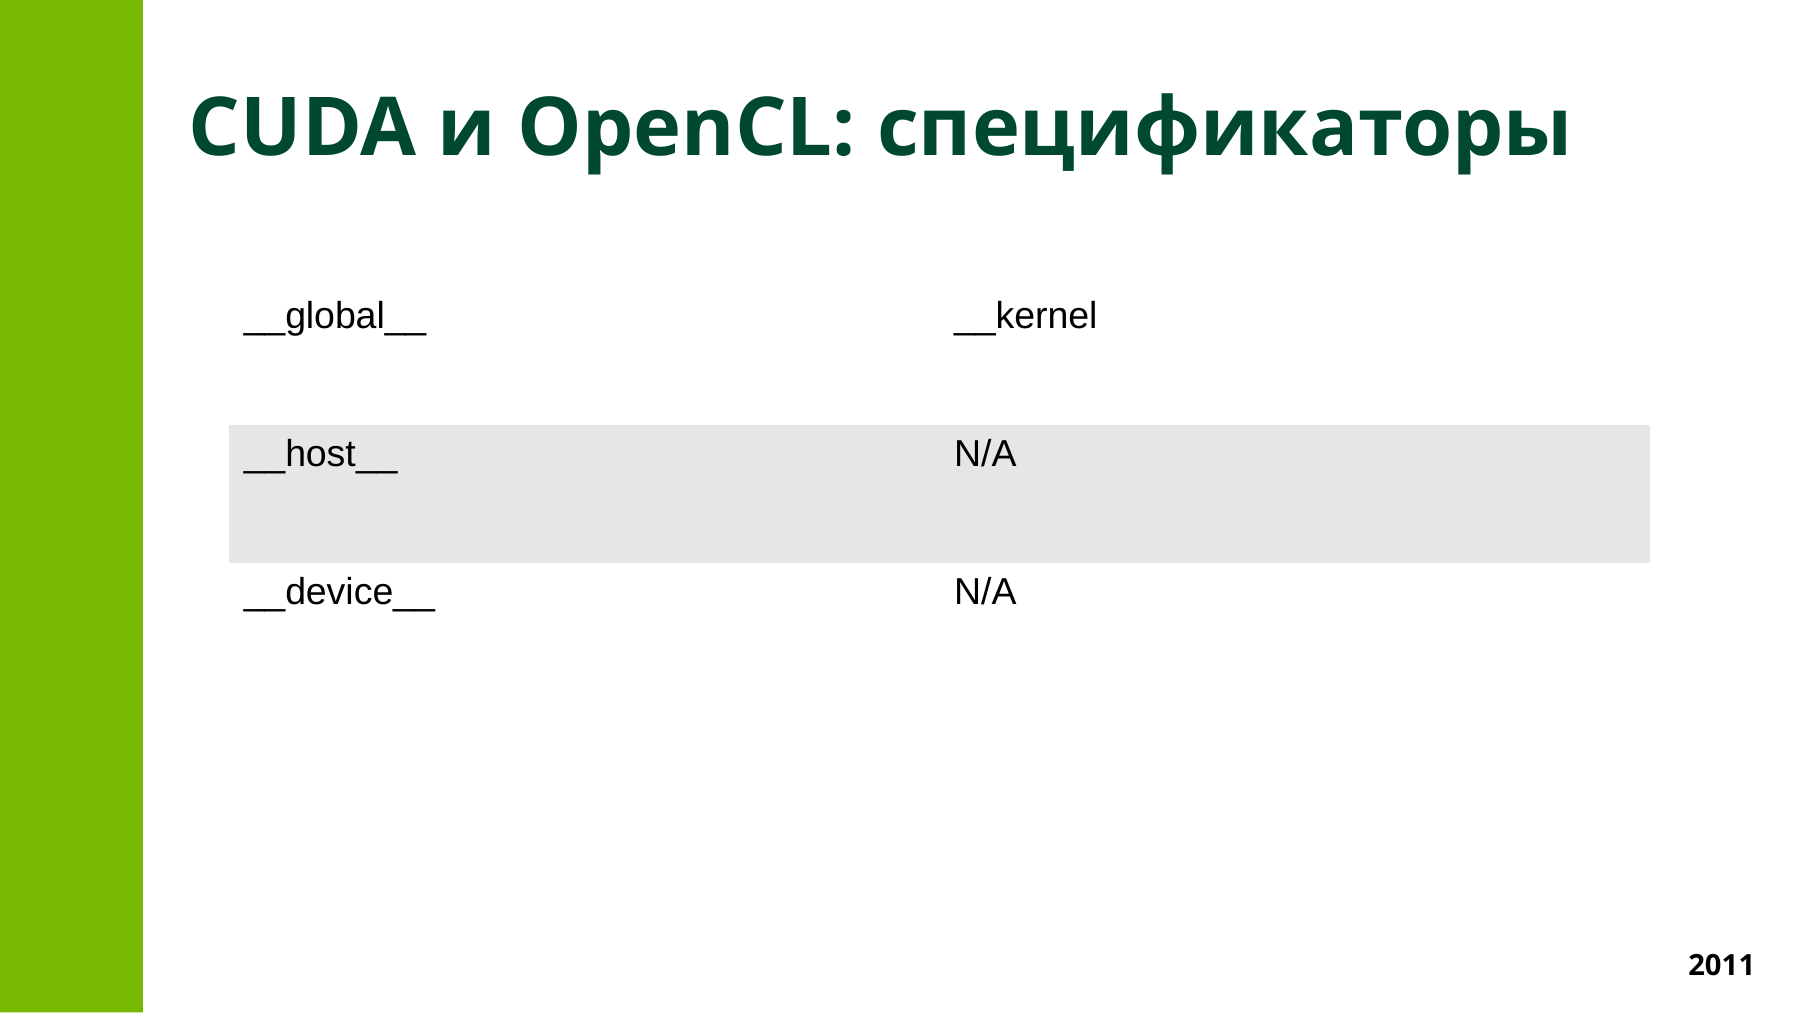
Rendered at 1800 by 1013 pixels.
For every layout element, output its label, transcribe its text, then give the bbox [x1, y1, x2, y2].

table_cell N/A [939, 563, 1650, 701]
title CUDA и OpenCL: спецификаторы [188, 40, 1733, 211]
table_cell __device__ [229, 563, 939, 701]
table_header __kernel [939, 287, 1650, 425]
table_cell __host__ [229, 425, 939, 563]
table_cell N/A [939, 425, 1650, 563]
table_header __global__ [229, 287, 939, 425]
